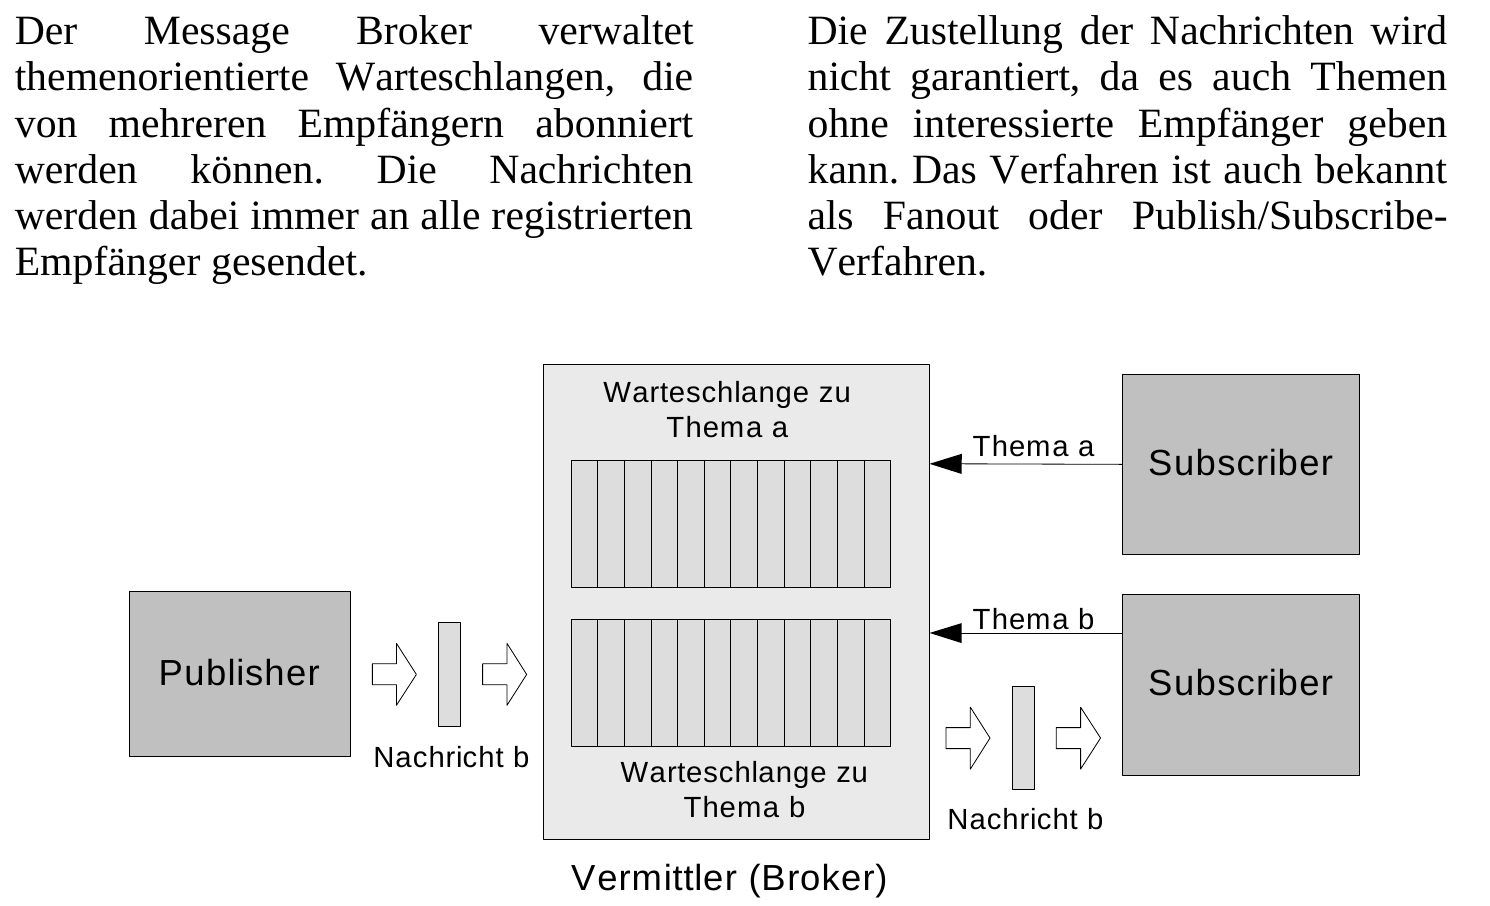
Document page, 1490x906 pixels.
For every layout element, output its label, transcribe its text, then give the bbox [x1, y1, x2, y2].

text_box Die Zustellung der Nachrichten wird nicht garantiert, da es auch Themen ohne interessierte Empfänger geben kann. Das Verfahren ist auch bekannt als Fanout oder Publish/Subscribe-Verfahren. [792, 0, 1490, 293]
text_box Der Message Broker verwaltet themenorientierte Warteschlangen, die von mehreren Empfängern abonniert werden können. Die Nachrichten werden dabei immer an alle registrierten Empfänger gesendet. [0, 0, 709, 293]
text_box [124, 360, 1365, 906]
